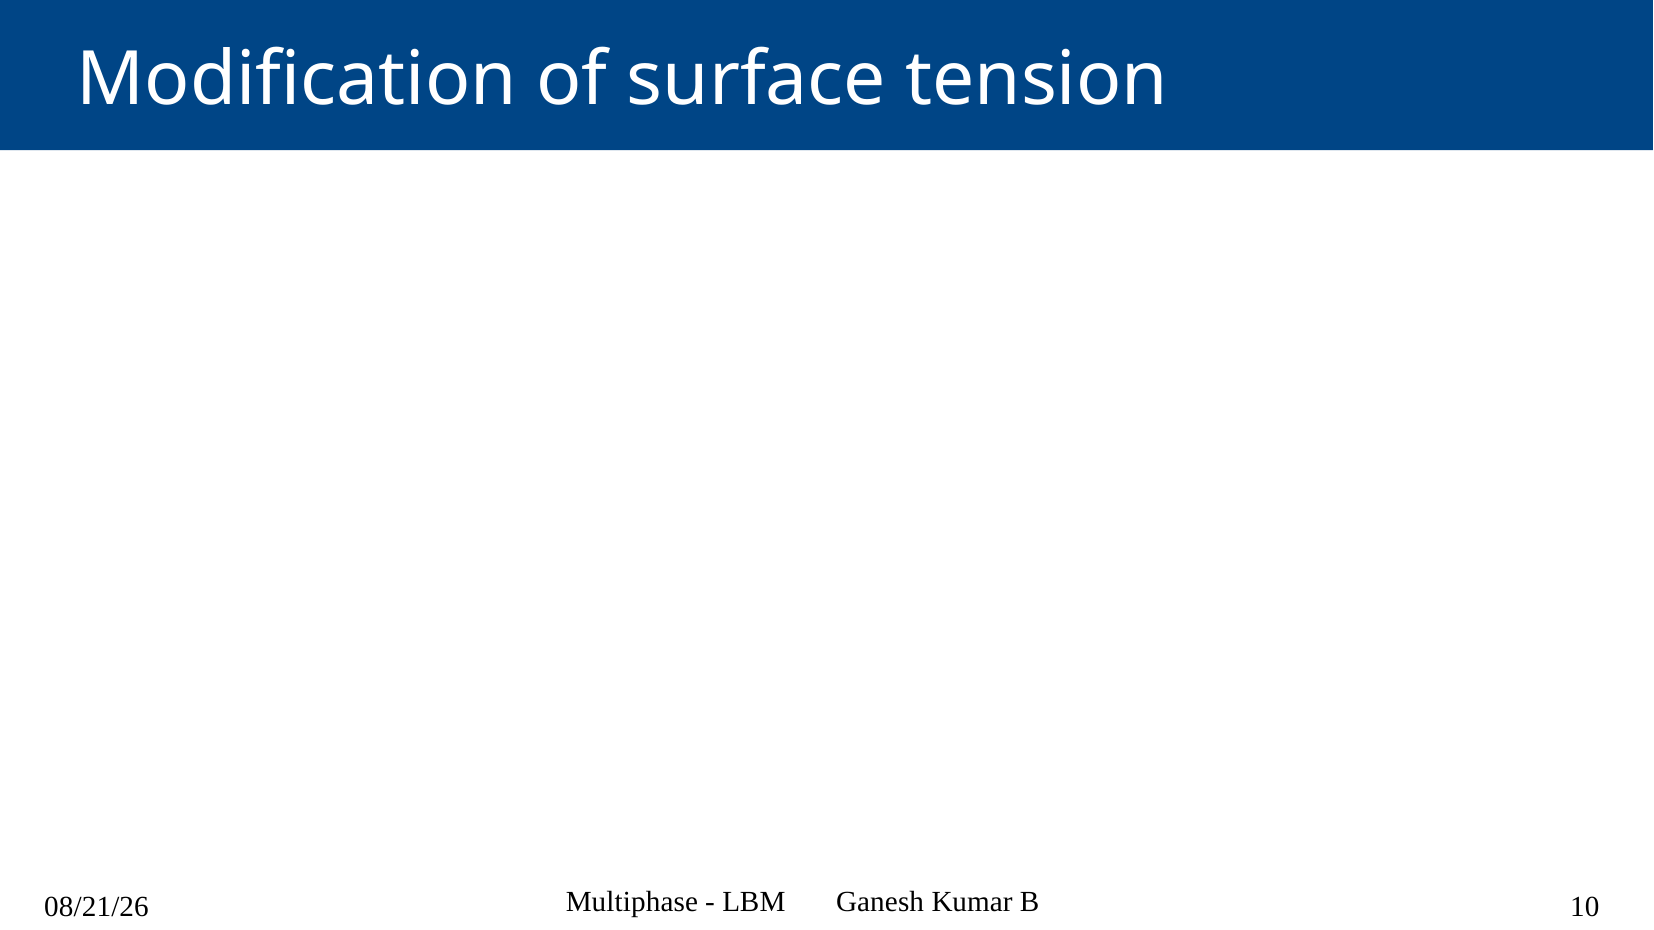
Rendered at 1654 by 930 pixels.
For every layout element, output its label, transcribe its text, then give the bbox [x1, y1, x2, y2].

title Modification of surface tension [0, 0, 1653, 151]
